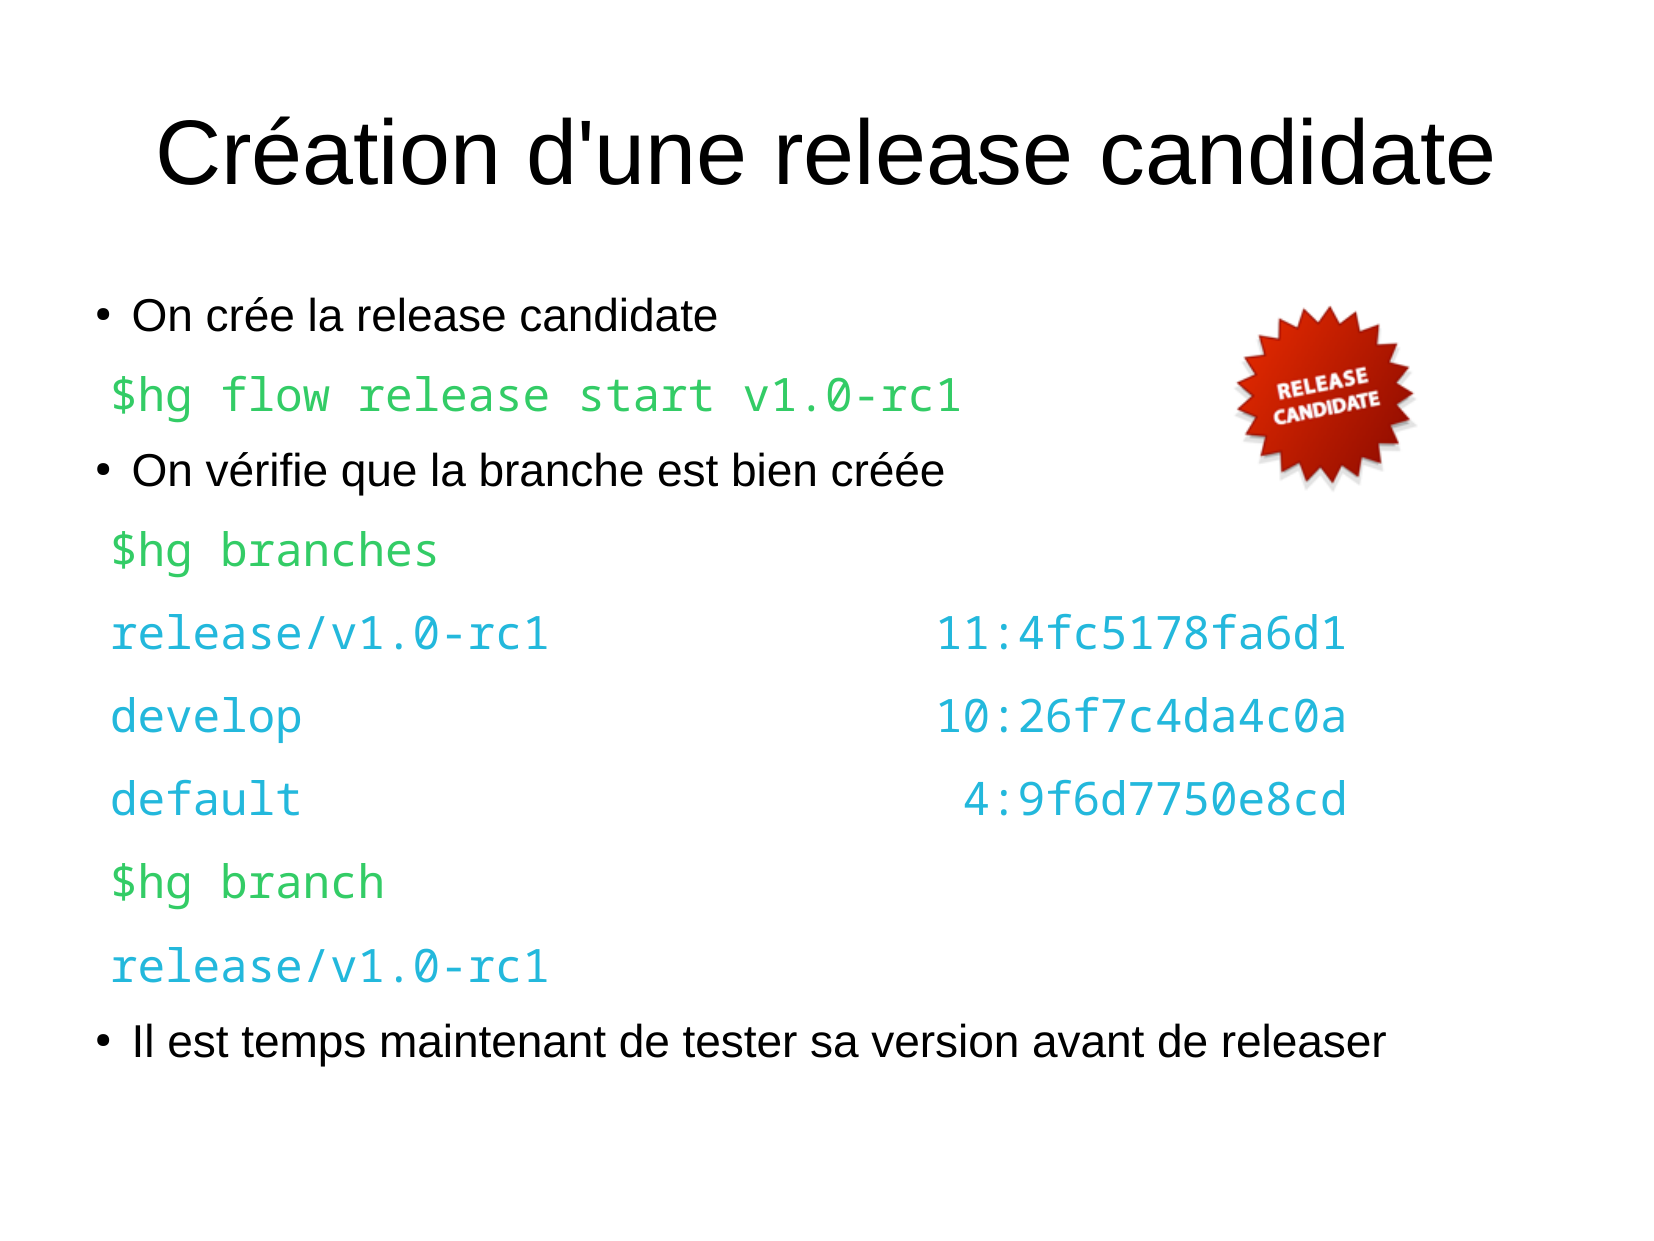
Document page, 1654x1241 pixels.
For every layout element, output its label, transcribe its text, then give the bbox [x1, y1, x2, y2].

list On crée la release candidate $hg flow release start v1.0-rc1 On vérifie que la branche est bien créée $hg branches release/v1.0-rc1 11:4fc5178fa6d1 develop 10:26f7c4da4c0a default 4:9f6d7750e8cd $hg branch release/v1.0-rc1 Il est temps maintenant de tester sa version avant de releaser [82, 290, 1571, 1158]
title Création d'une release candidate [82, 49, 1571, 257]
picture [1228, 297, 1424, 497]
